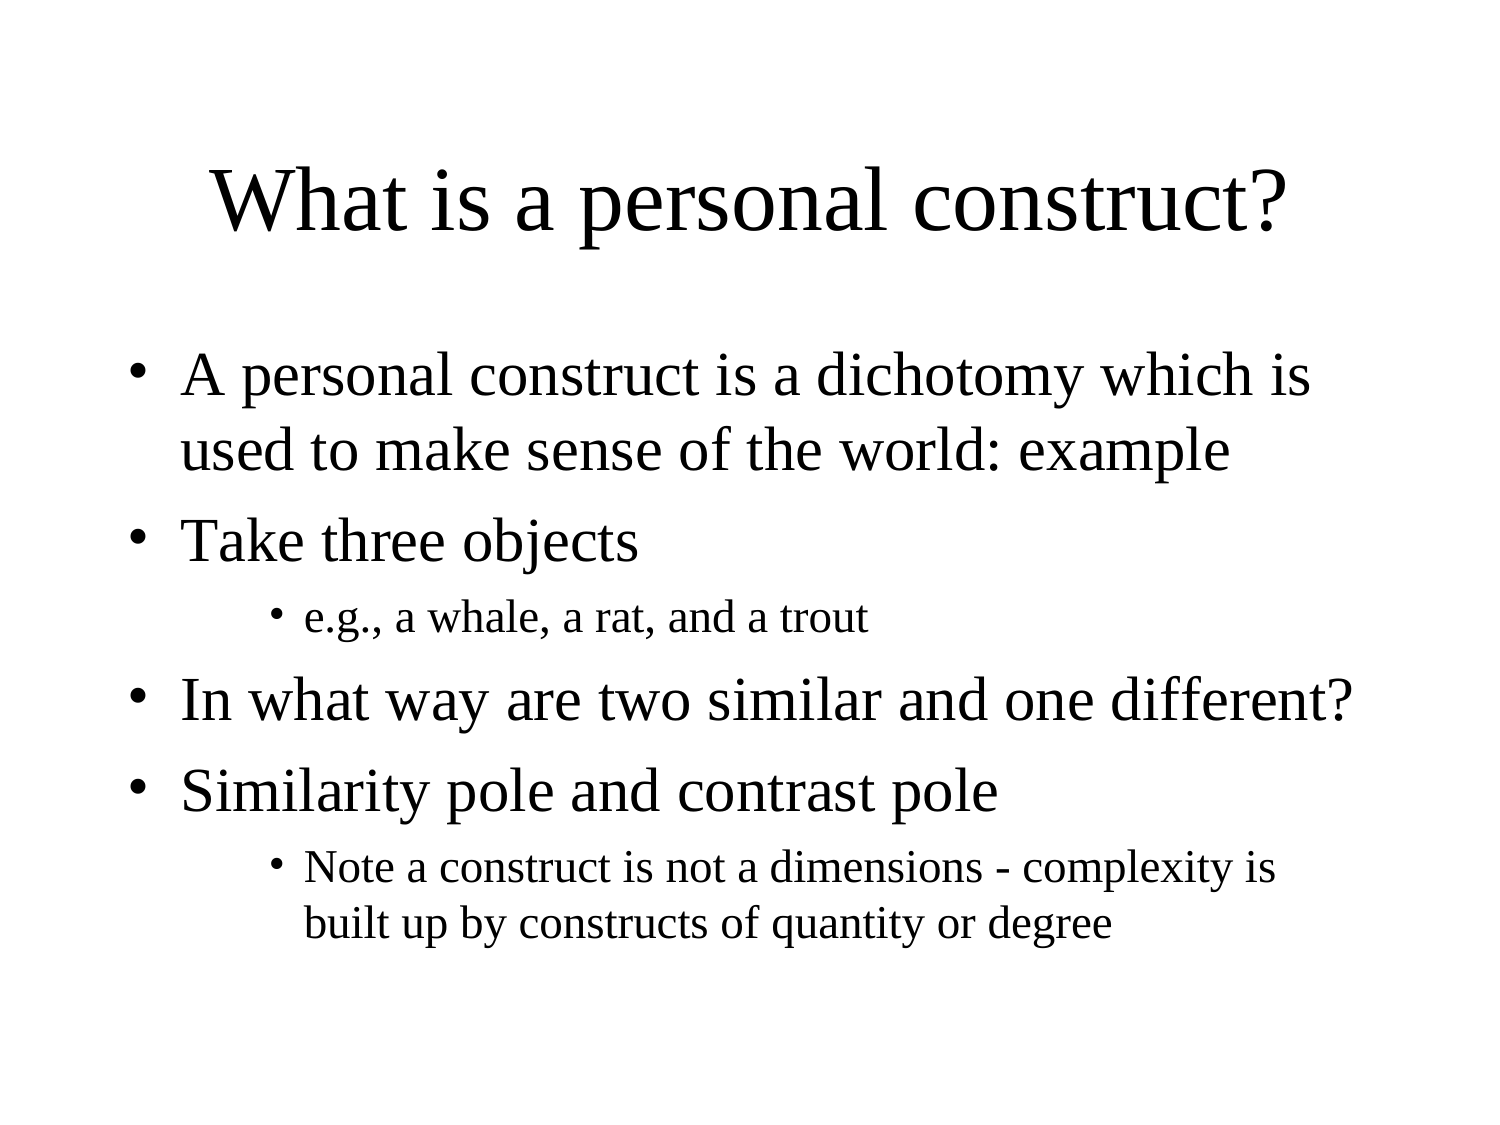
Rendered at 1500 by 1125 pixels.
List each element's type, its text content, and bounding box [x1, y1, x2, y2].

title What is a personal construct? [112, 99, 1388, 288]
list A personal construct is a dichotomy which is used to make sense of the world: example Take three objects e.g., a whale, a rat, and a trout In what way are two similar and one different? Similarity pole and contrast pole Note a construct is not a dimensions - complexity is built up by constructs of quantity or degree [112, 324, 1388, 1000]
